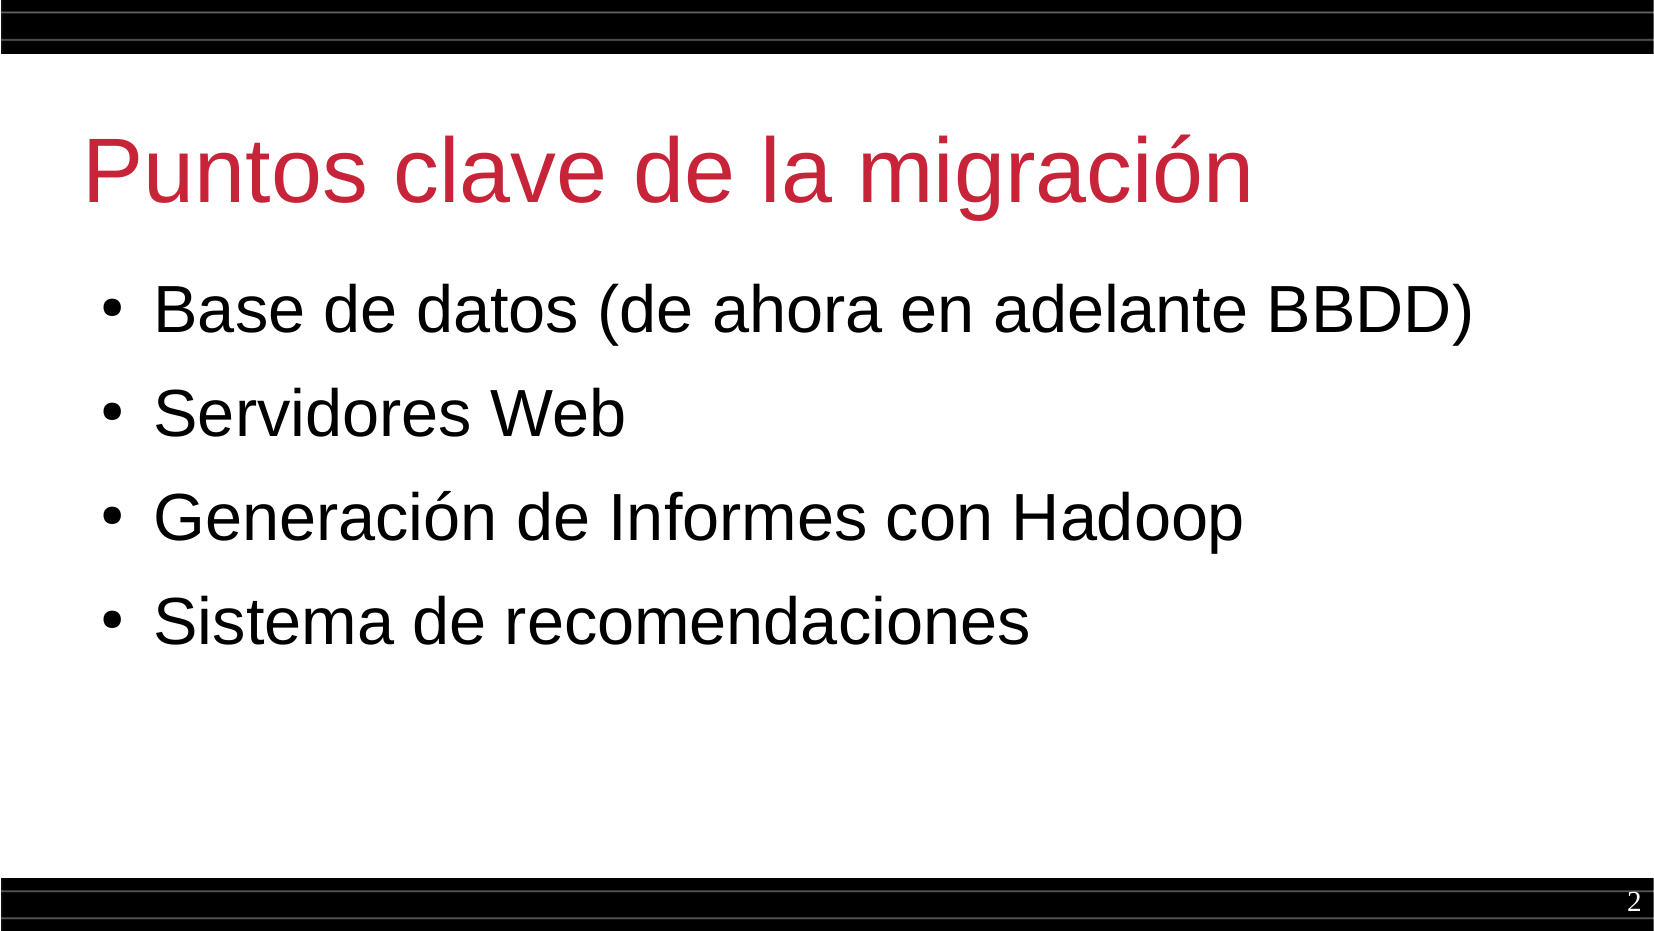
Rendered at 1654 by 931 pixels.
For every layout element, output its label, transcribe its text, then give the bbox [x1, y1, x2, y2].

picture [1, 0, 1654, 54]
picture [1, 878, 1654, 931]
list Base de datos (de ahora en adelante BBDD) Servidores Web Generación de Informes con Hadoop Sistema de recomendaciones [82, 271, 1571, 851]
title Puntos clave de la migración [82, 92, 1571, 249]
